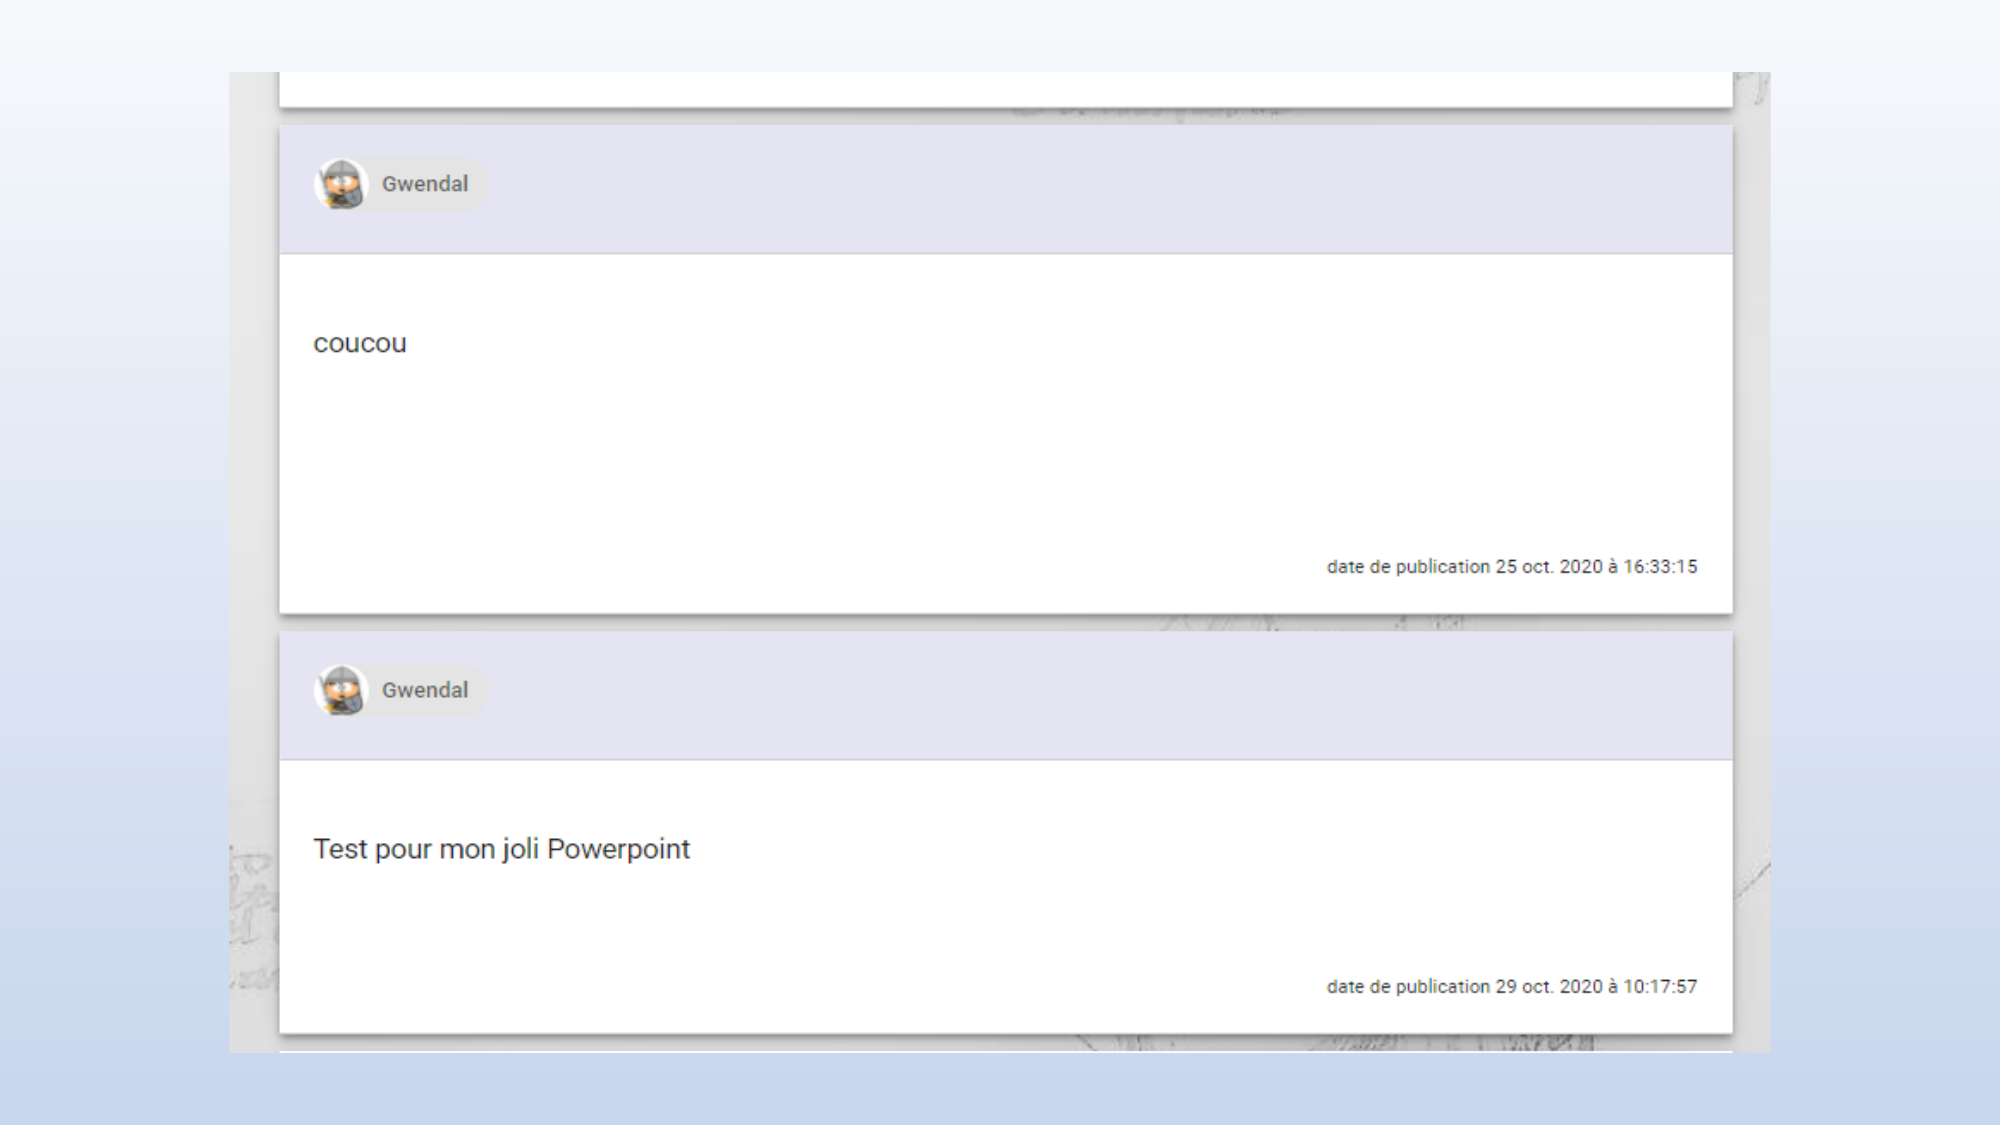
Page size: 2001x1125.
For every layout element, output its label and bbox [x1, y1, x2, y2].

picture [229, 72, 1771, 1053]
